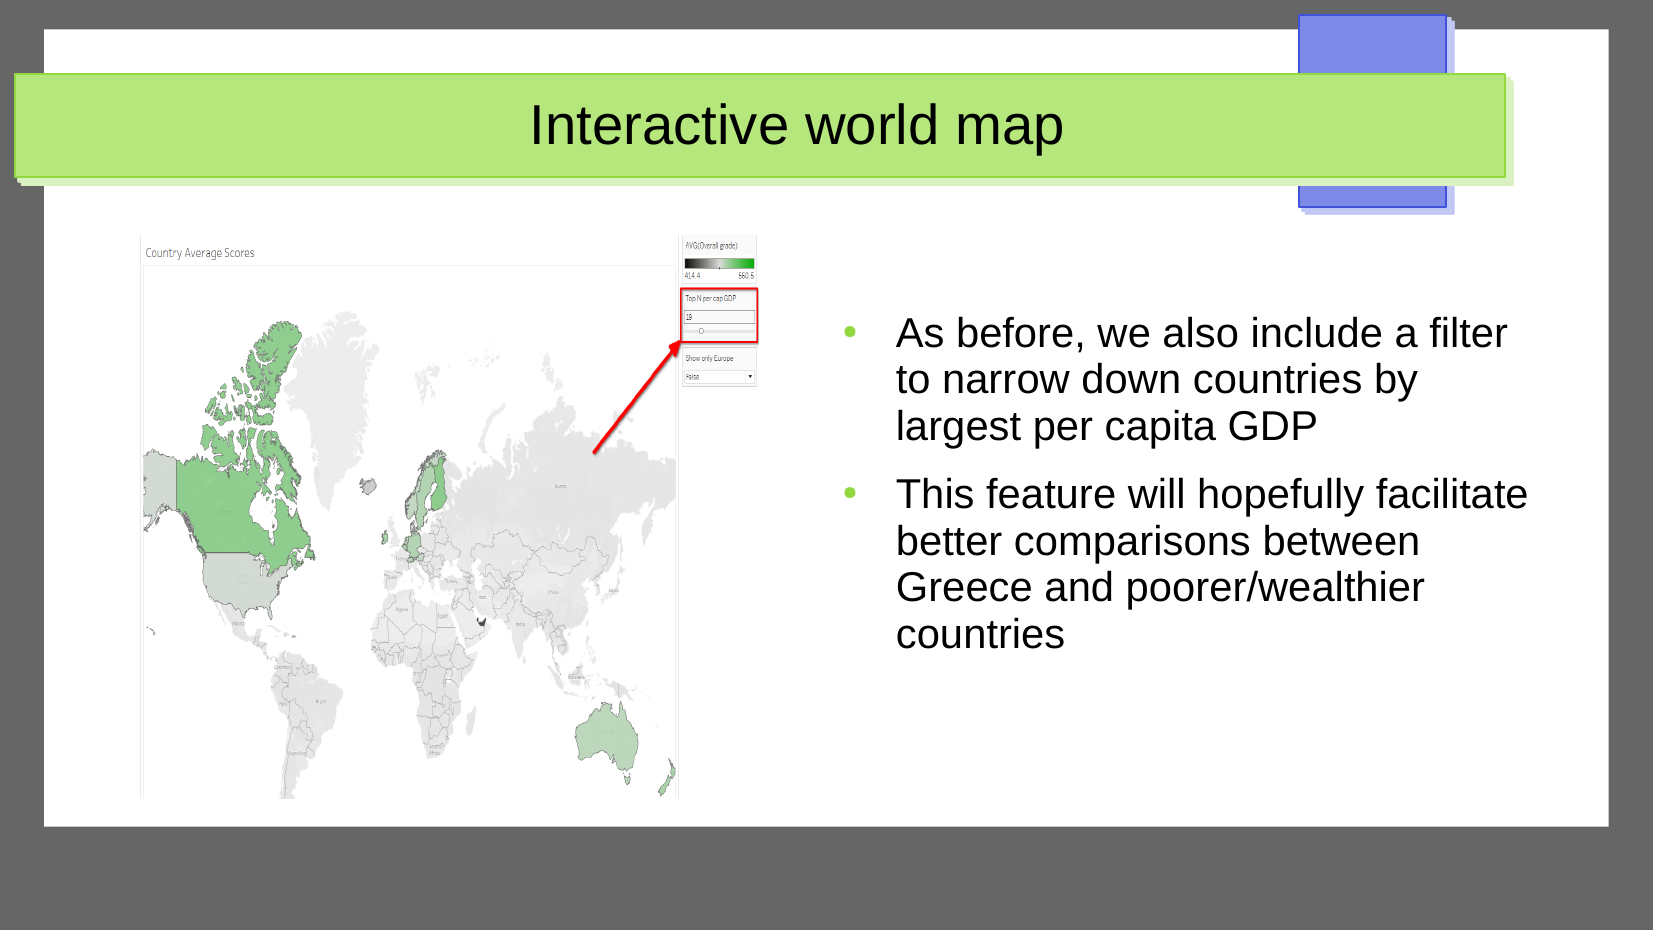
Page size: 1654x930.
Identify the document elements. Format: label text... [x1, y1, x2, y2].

picture [138, 235, 759, 799]
title Interactive world map [88, 73, 1506, 178]
list As before, we also include a filter to narrow down countries by largest per capita GDP This feature will hopefully facilitate better comparisons between Greece and poorer/wealthier countries [825, 309, 1546, 901]
